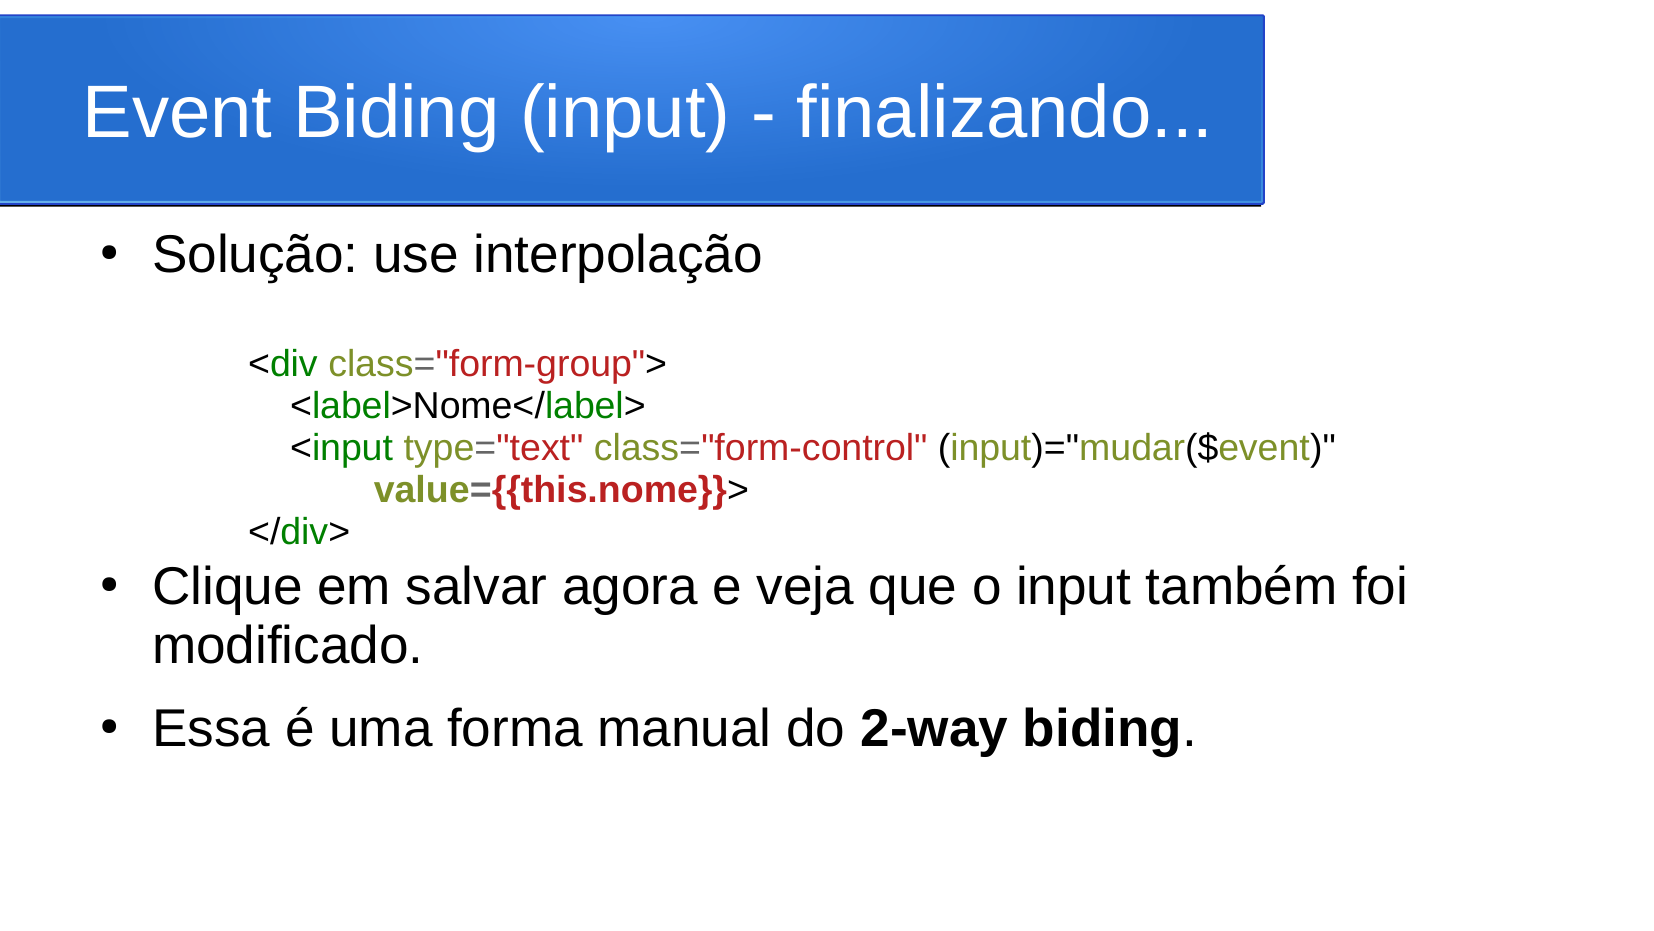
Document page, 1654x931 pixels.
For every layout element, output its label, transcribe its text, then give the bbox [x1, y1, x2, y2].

title Event Biding (input) - finalizando... [82, 35, 1235, 189]
list Solução: use interpolação Clique em salvar agora e veja que o input também foi modificado. Essa é uma forma manual do 2-way biding. [82, 224, 1571, 764]
text_box <div class="form-group"> <label>Nome</label> <input type="text" class="form-control" (input)="mudar($event)" value={{this.nome}}> </div> [248, 342, 1418, 553]
